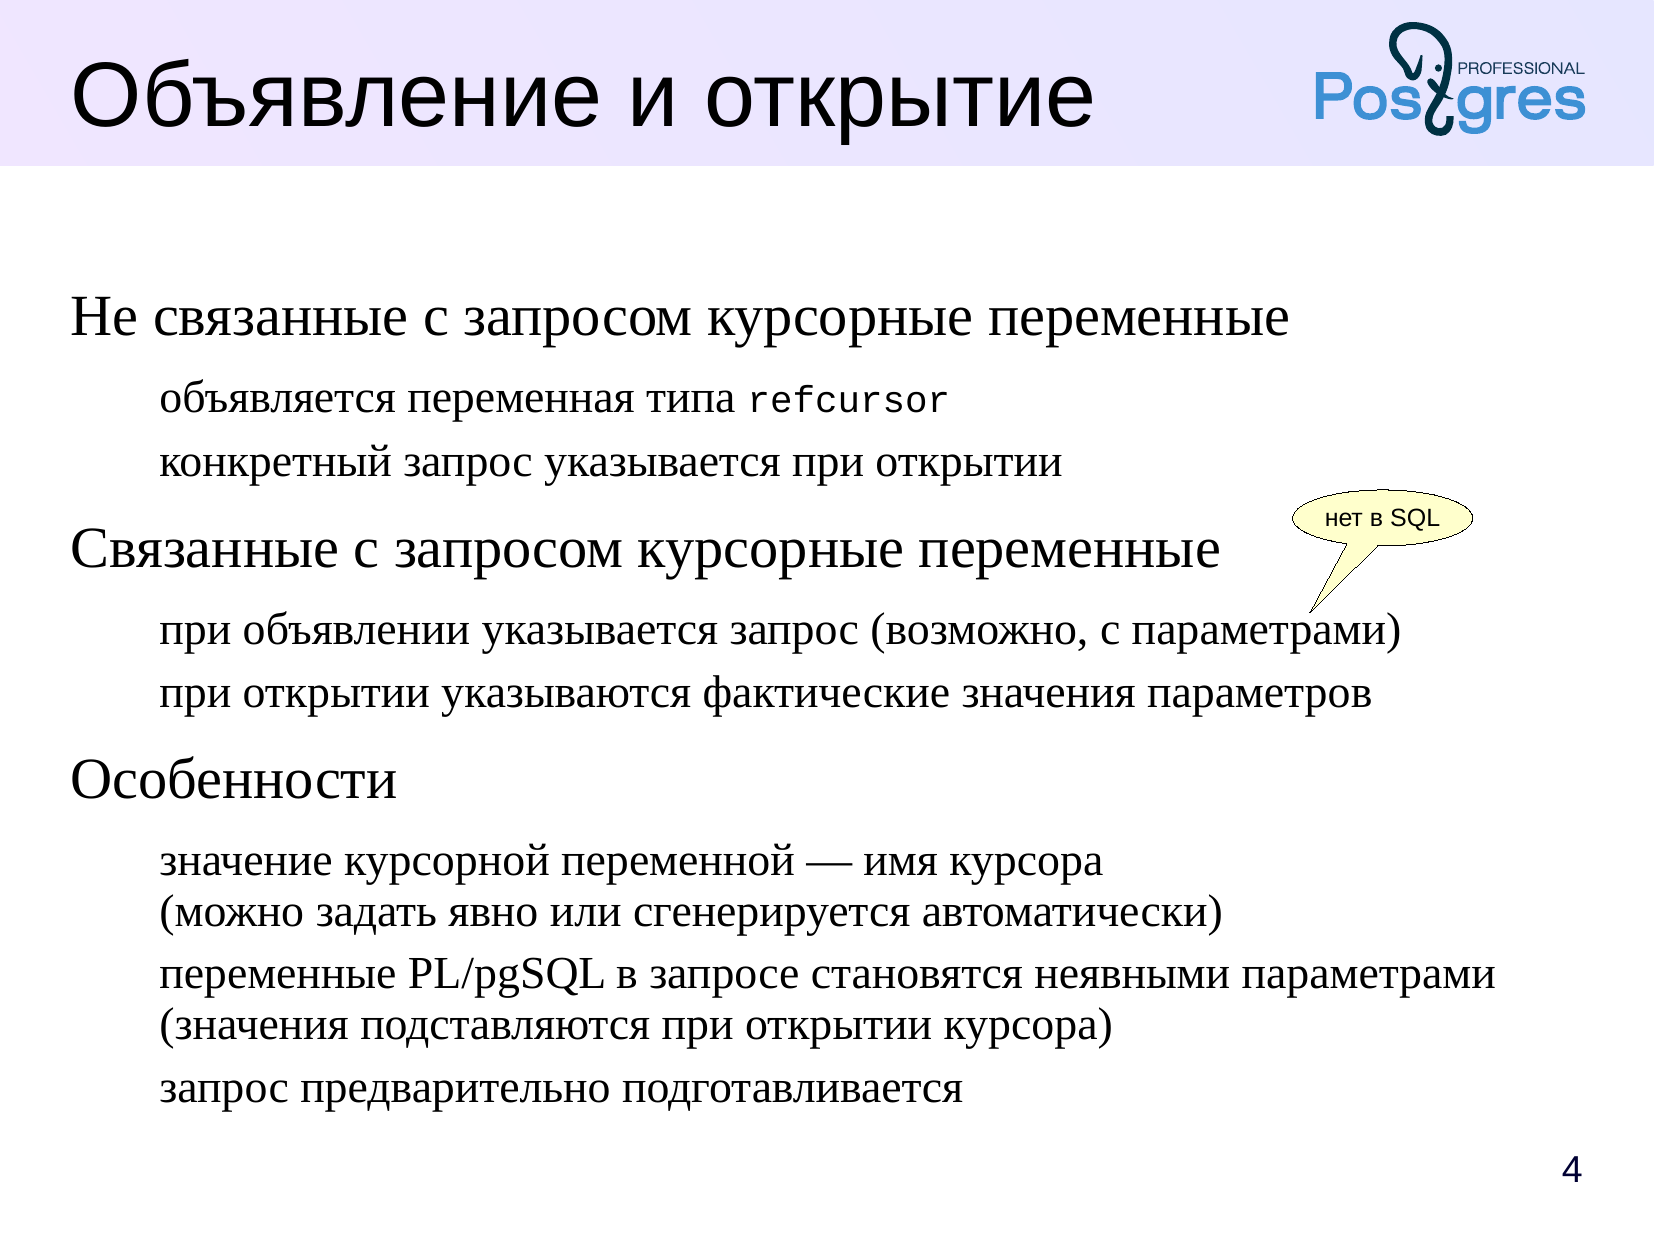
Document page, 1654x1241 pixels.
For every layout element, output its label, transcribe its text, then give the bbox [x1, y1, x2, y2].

text_box нет в SQL [1292, 489, 1473, 613]
list Не связанные с запросом курсорные переменные объявляется переменная типа refcursor конкретный запрос указывается при открытии Связанные с запросом курсорные переменные при объявлении указывается запрос (возможно, с параметрами) при открытии указываются фактические значения параметров Особенности значение курсорной переменной — имя курсора (можно задать явно или сгенерируется автоматически) переменные PL/pgSQL в запросе становятся неявными параметрами (значения подставляются при открытии курсора) запрос предварительно подготавливается [70, 283, 1583, 1141]
title Объявление и открытие [70, 43, 1241, 147]
